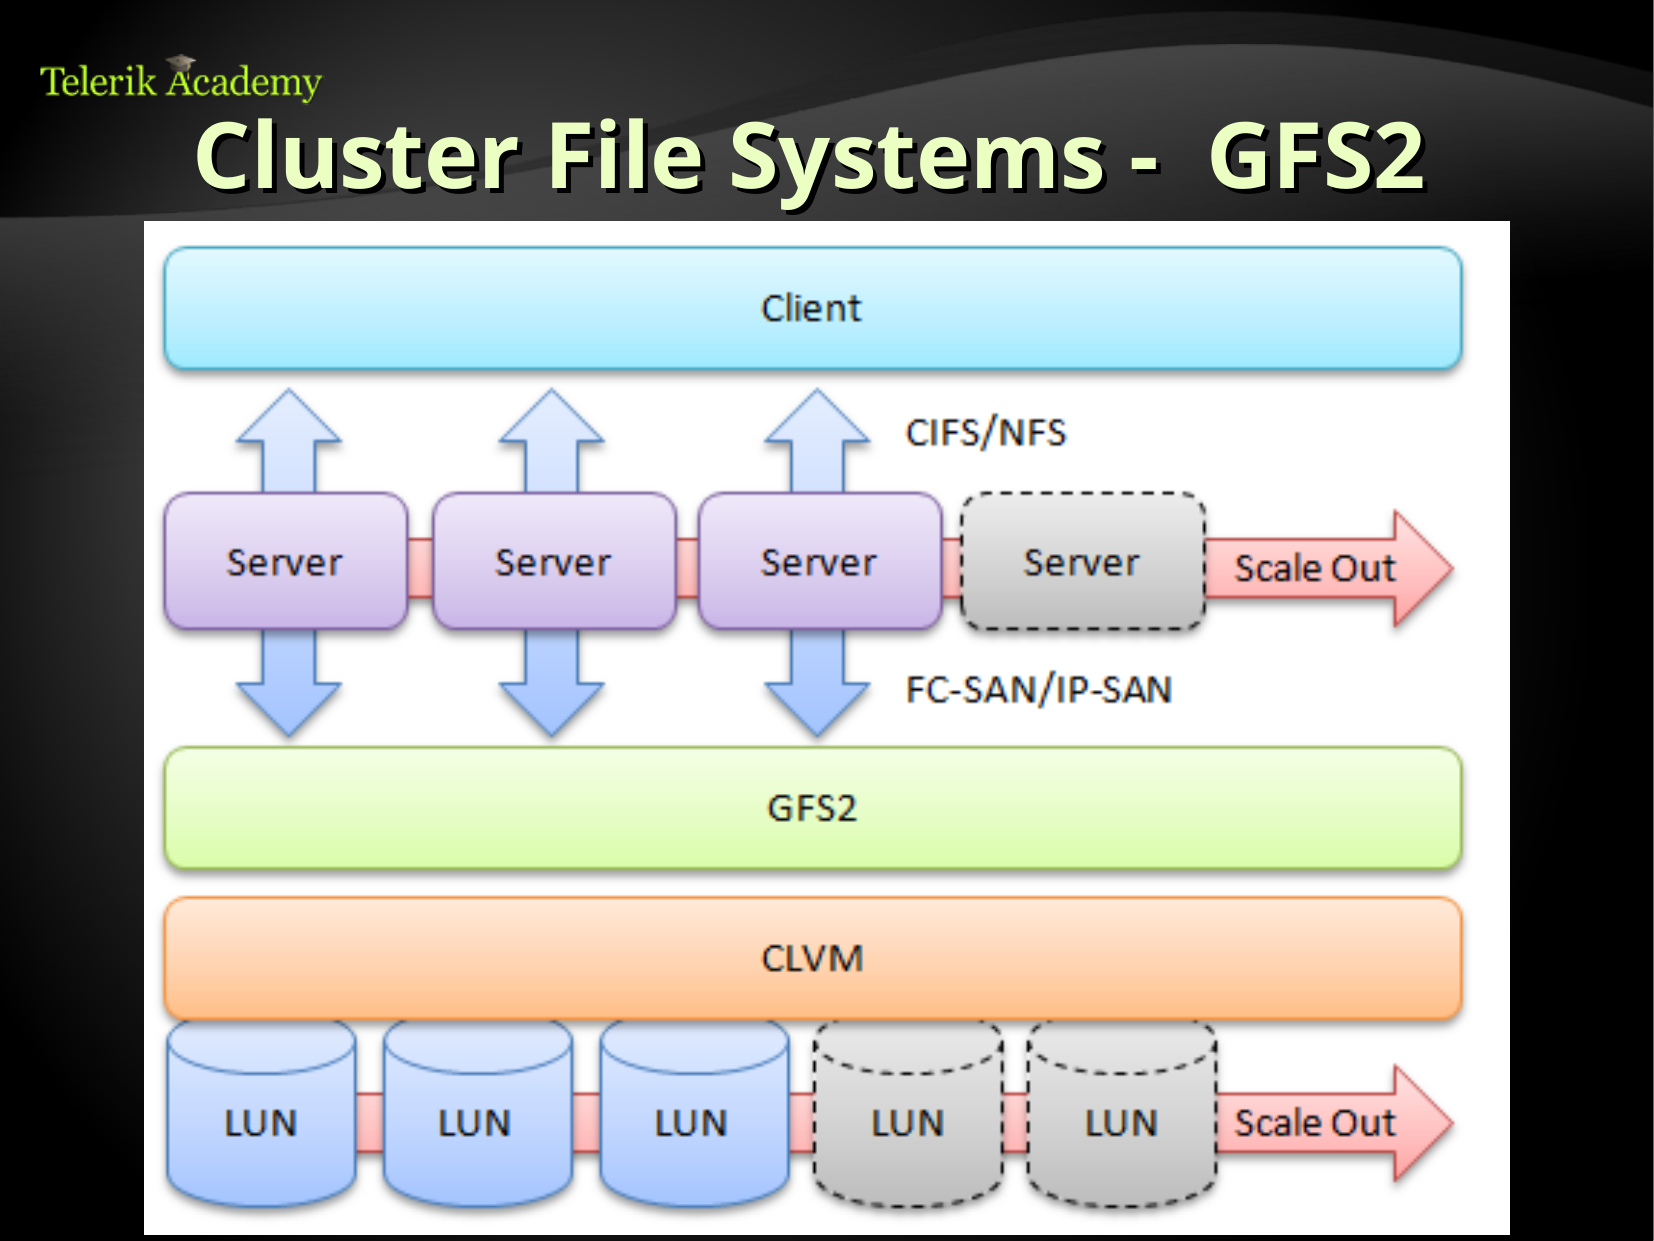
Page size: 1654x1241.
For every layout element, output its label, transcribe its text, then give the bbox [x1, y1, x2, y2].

picture [0, 0, 1654, 1241]
title Cluster File Systems - GFS2 [30, 49, 1591, 257]
